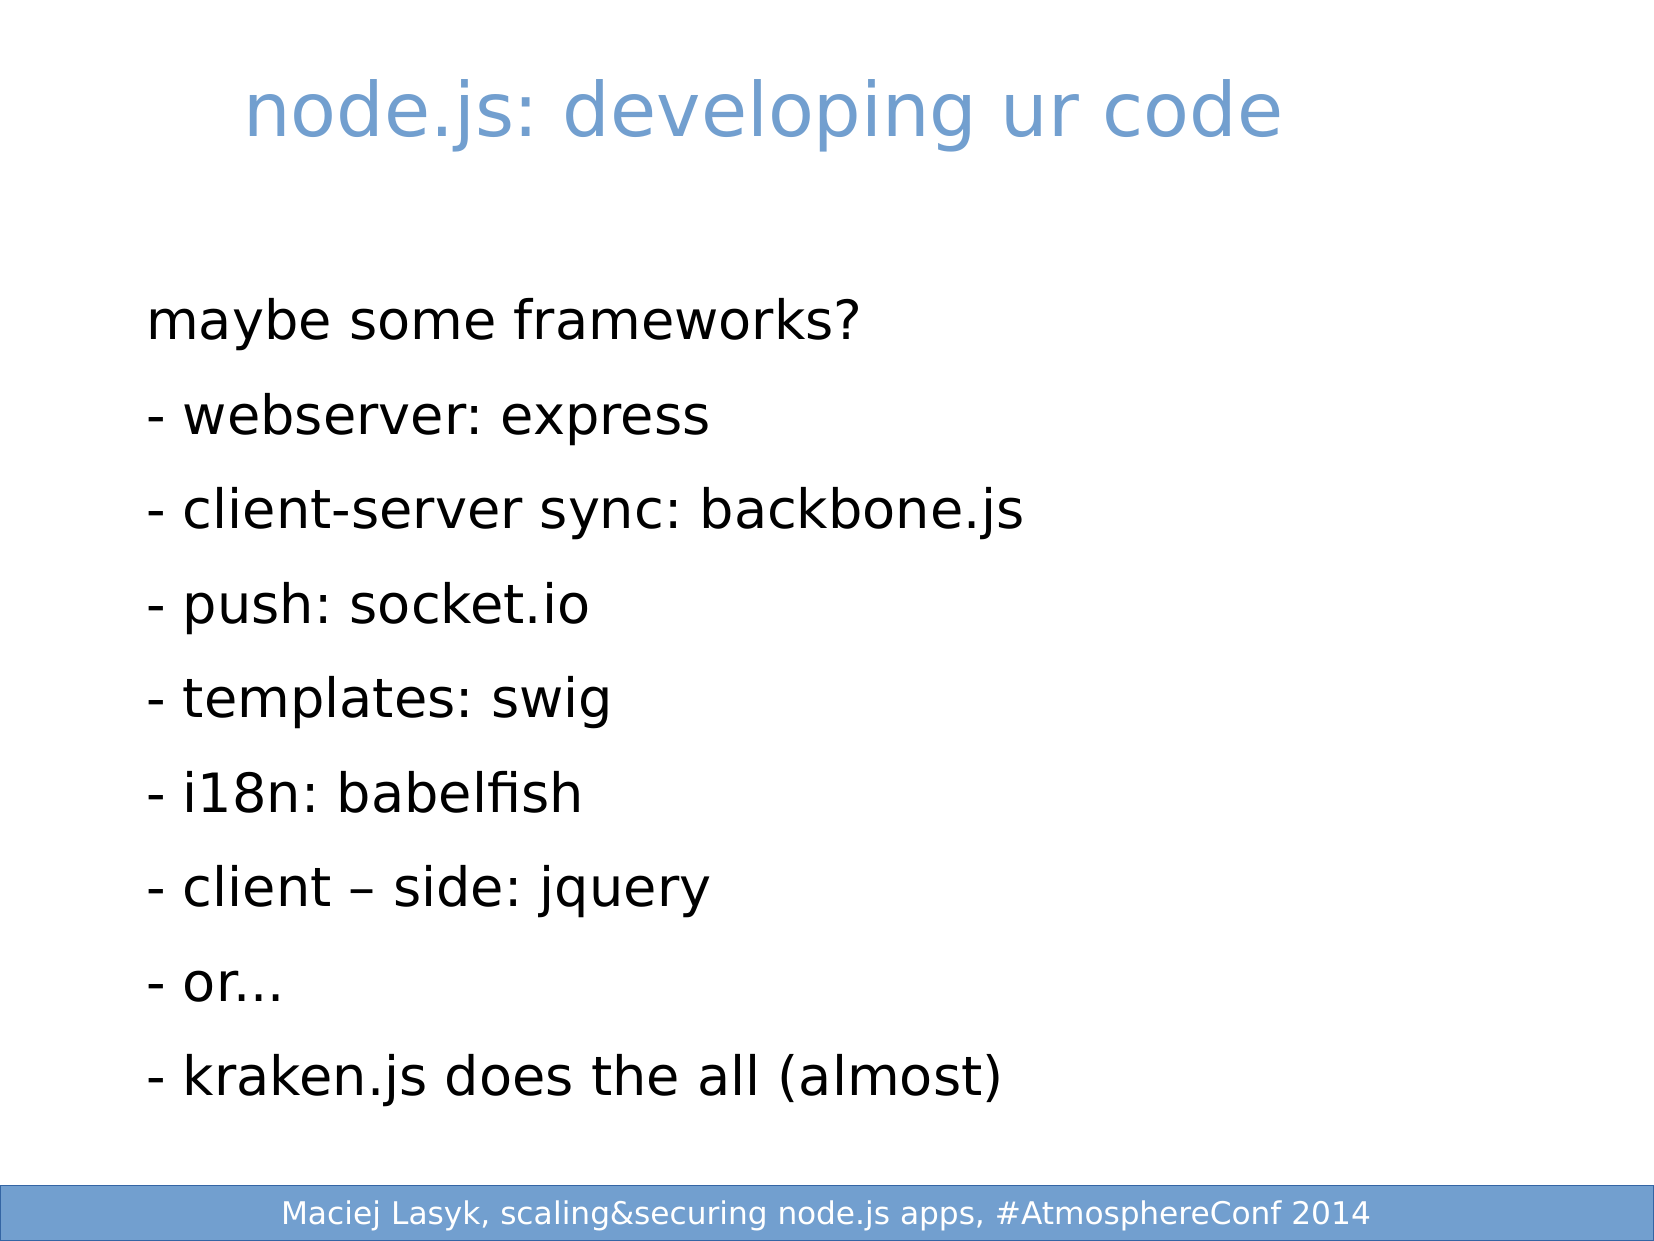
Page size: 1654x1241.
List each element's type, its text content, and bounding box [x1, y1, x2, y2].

text_box [0, 1185, 1654, 1241]
text_box maybe some frameworks? - webserver: express - client-server sync: backbone.js - push: socket.io - templates: swig - i18n: babelfish - client – side: jquery - or... - kraken.js does the all (almost) [131, 250, 1041, 1085]
text_box Maciej Lasyk, scaling&securing node.js apps, #AtmosphereConf 2014 [266, 1188, 1388, 1240]
text_box node.js: developing ur code [228, 60, 1300, 163]
